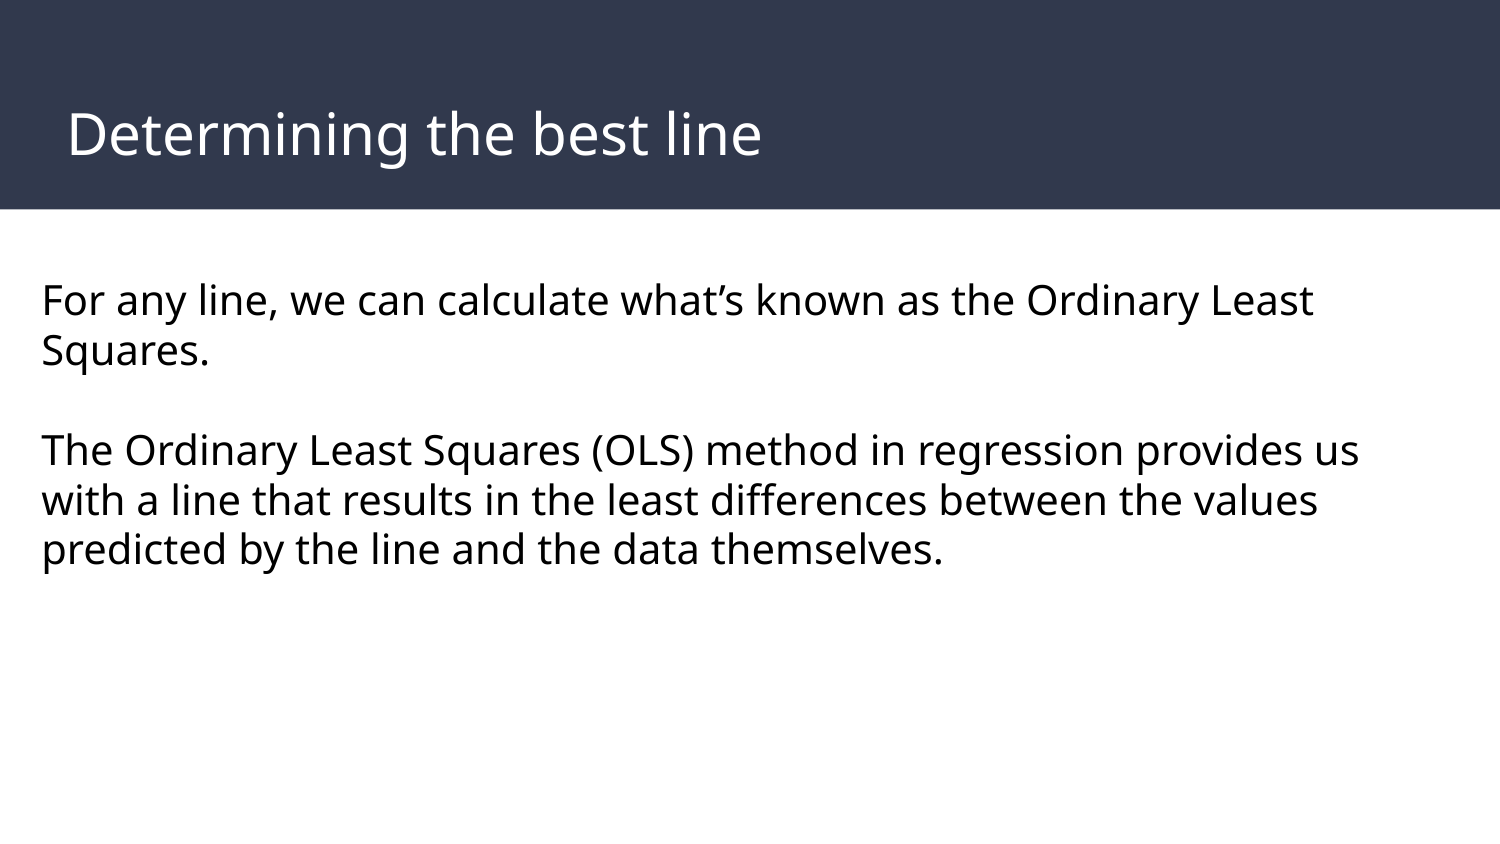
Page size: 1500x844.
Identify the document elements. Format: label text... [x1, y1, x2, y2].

title Determining the best line [51, 82, 1449, 185]
text_box For any line, we can calculate what’s known as the Ordinary Least Squares. The Ordinary Least Squares (OLS) method in regression provides us with a line that results in the least differences between the values predicted by the line and the data themselves. [26, 258, 1465, 811]
